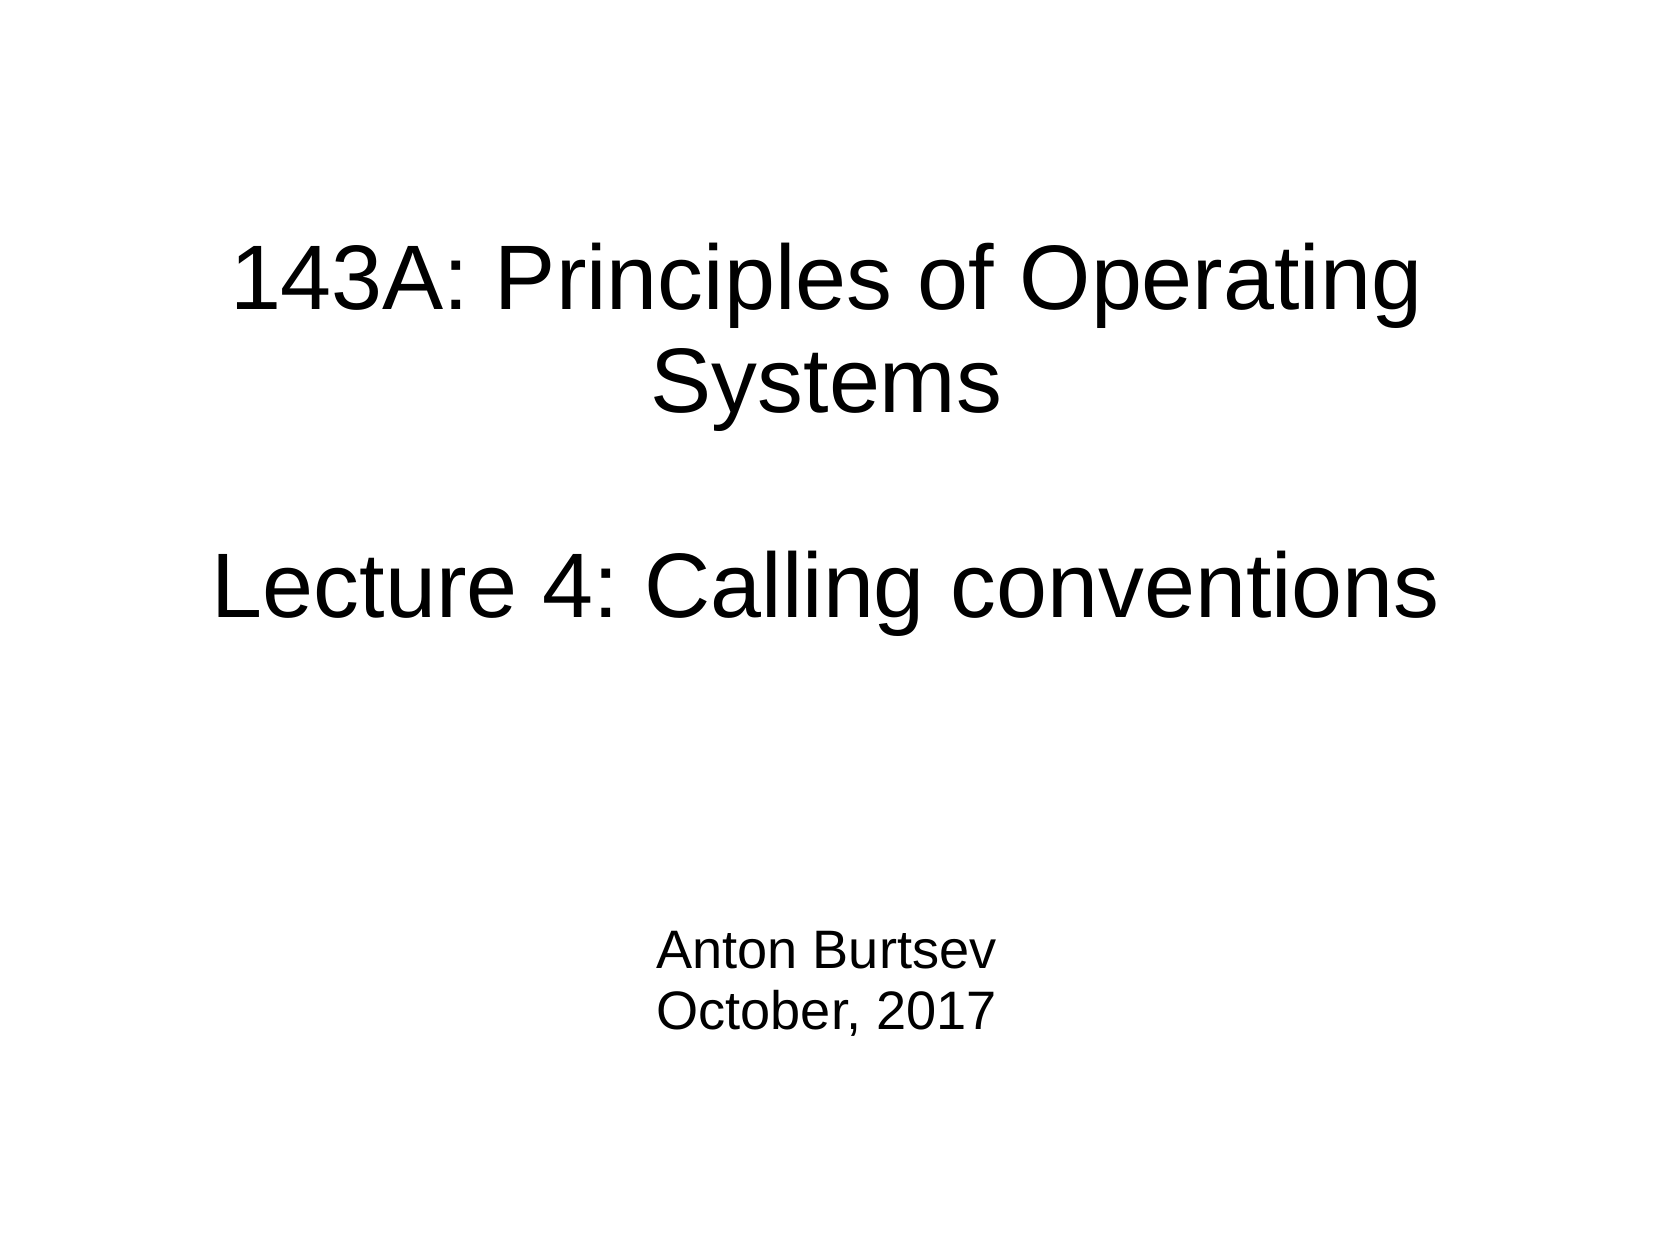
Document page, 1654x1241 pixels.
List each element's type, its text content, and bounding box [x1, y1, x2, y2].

subtitle Anton Burtsev October, 2017 [82, 637, 1571, 1109]
title 143A: Principles of Operating Systems Lecture 4: Calling conventions [82, 113, 1571, 637]
